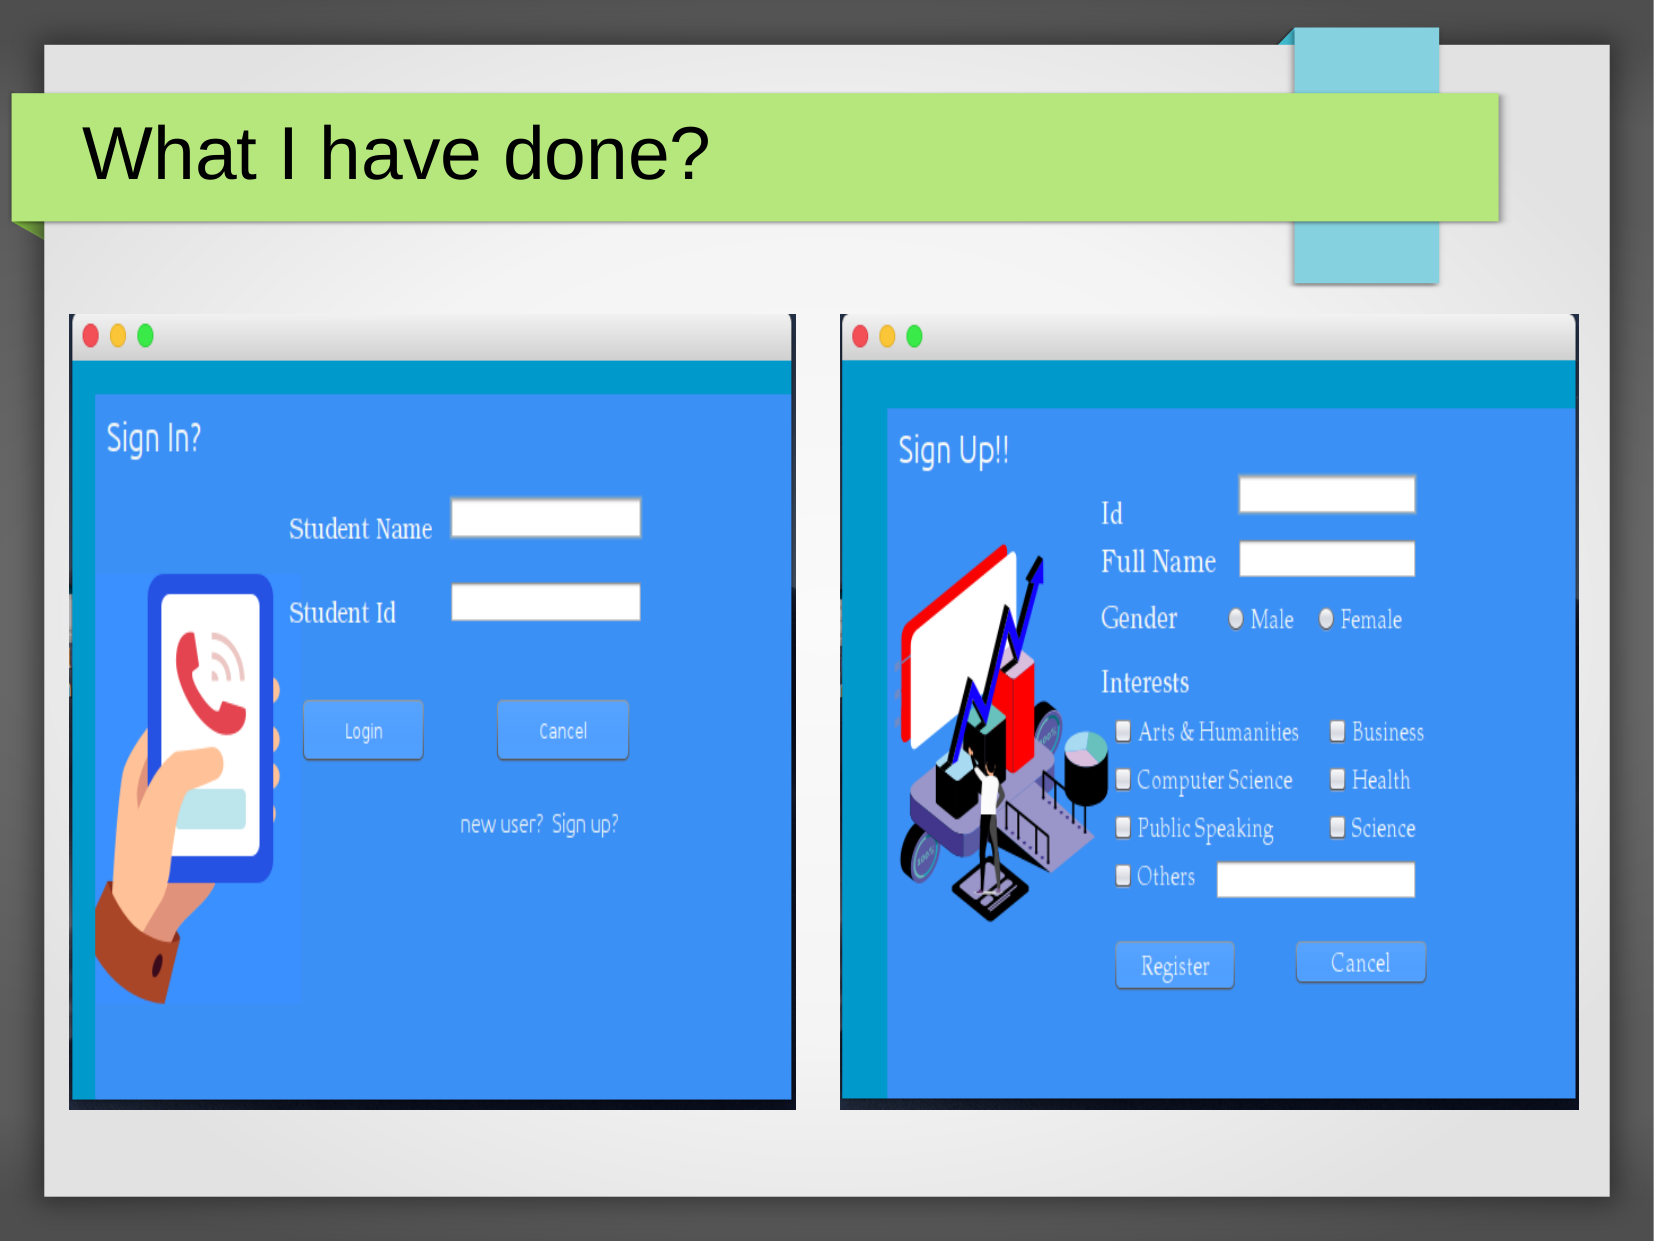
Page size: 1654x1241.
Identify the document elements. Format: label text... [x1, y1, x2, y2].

title What I have done? [82, 94, 1264, 213]
picture [0, 0, 1654, 1241]
